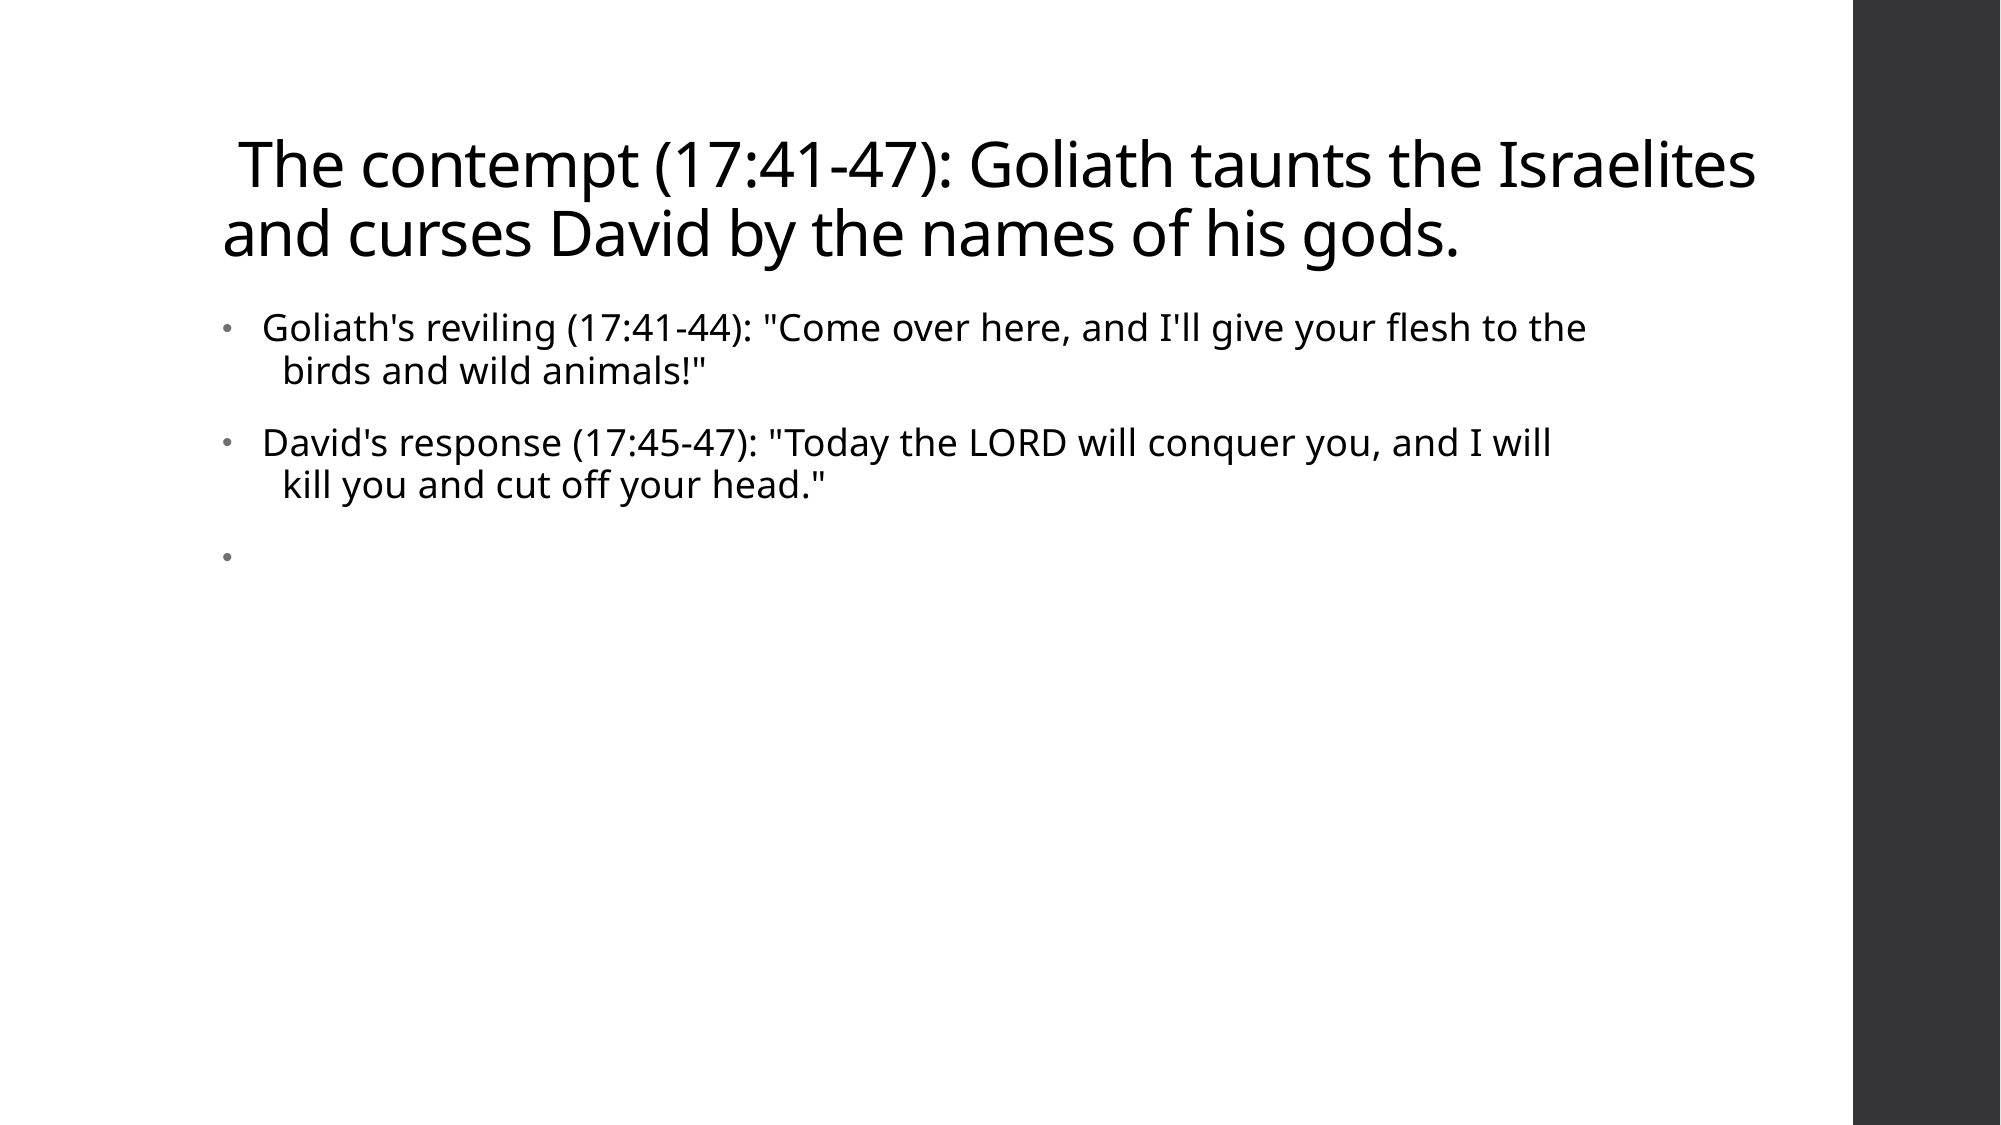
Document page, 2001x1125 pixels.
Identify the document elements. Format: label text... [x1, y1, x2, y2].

title The contempt (17:41-47): Goliath taunts the Israelites and curses David by the names of his gods. [206, 60, 1797, 278]
list Goliath's reviling (17:41-44): "Come over here, and I'll give your flesh to the birds and wild animals!" David's response (17:45-47): "Today the LORD will conquer you, and I will kill you and cut off your head." [206, 299, 1617, 1014]
